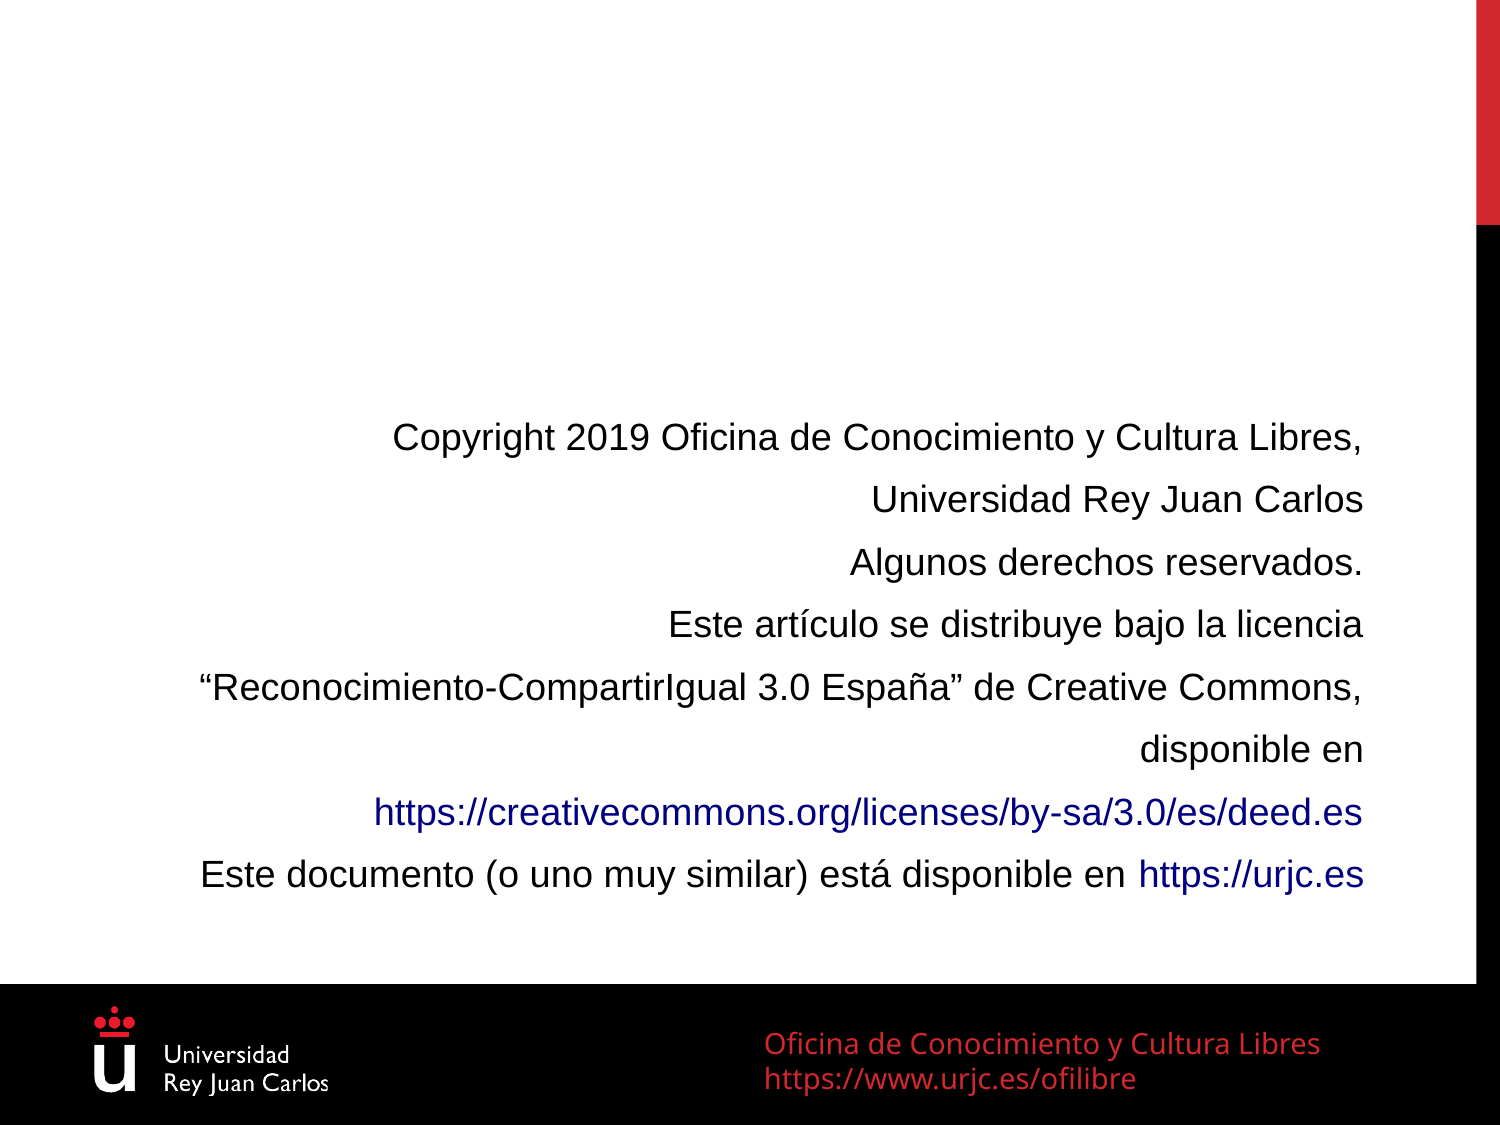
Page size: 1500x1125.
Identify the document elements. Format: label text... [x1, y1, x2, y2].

text_box Oficina de Conocimiento y Cultura Libres https://www.urjc.es/ofilibre [748, 1017, 1500, 1125]
text_box [0, 984, 1500, 1125]
picture [94, 1006, 328, 1096]
list Copyright 2019 Oficina de Conocimiento y Cultura Libres, Universidad Rey Juan Carlos Algunos derechos reservados. Este artículo se distribuye bajo la licencia “Reconocimiento-CompartirIgual 3.0 España” de Creative Commons, disponible en https://creativecommons.org/licenses/by-sa/3.0/es/deed.es Este documento (o uno muy similar) está disponible en https://urjc.es [184, 404, 1381, 912]
